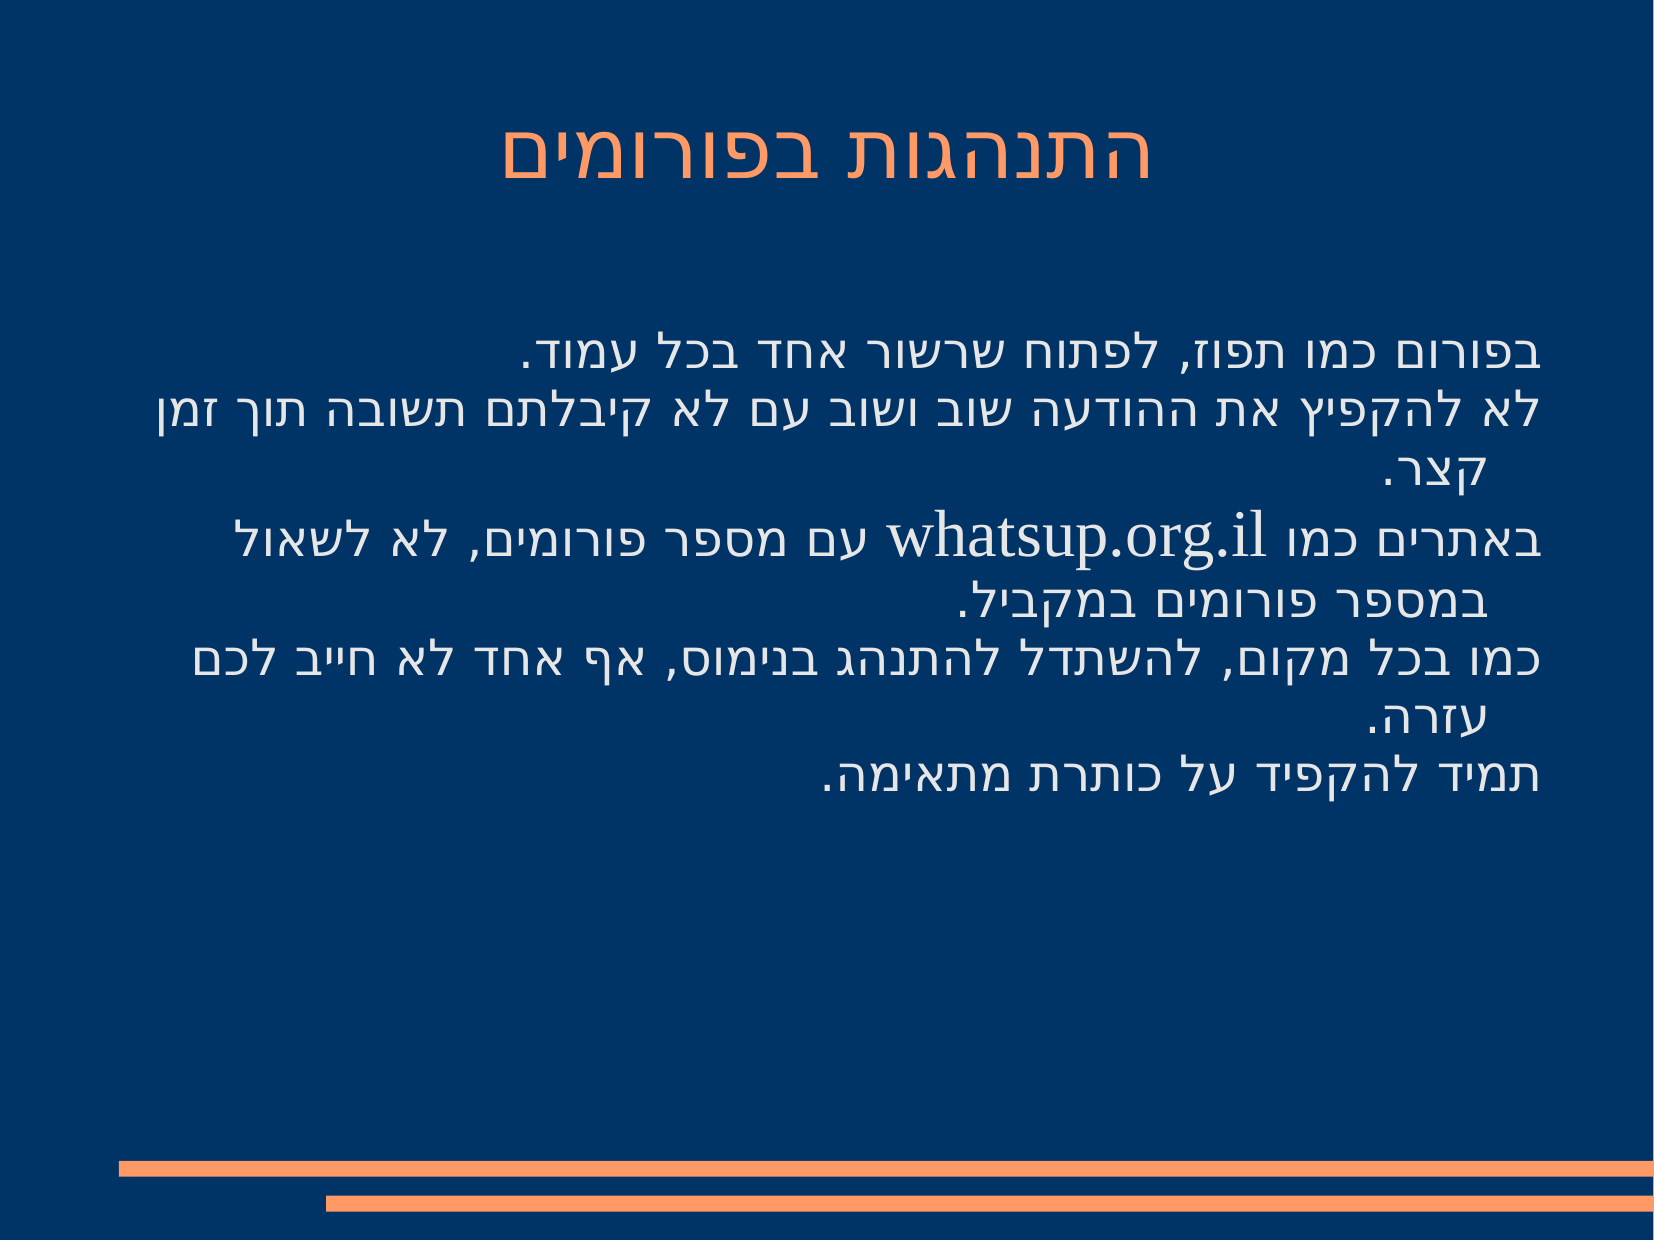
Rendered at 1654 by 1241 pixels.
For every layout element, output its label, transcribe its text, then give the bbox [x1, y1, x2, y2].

title התנהגות בפורומים [121, 46, 1534, 254]
list בפורום כמו תפוז, לפתוח שרשור אחד בכל עמוד. לא להקפיץ את ההודעה שוב ושוב עם לא קיבלתם תשובה תוך זמן קצר. באתרים כמו whatsup.org.il עם מספר פורומים, לא לשאול במספר פורומים במקביל. כמו בכל מקום, להשתדל להתנהג בנימוס, אף אחד לא חייב לכם עזרה. תמיד להקפיד על כותרת מתאימה. [121, 322, 1561, 1132]
